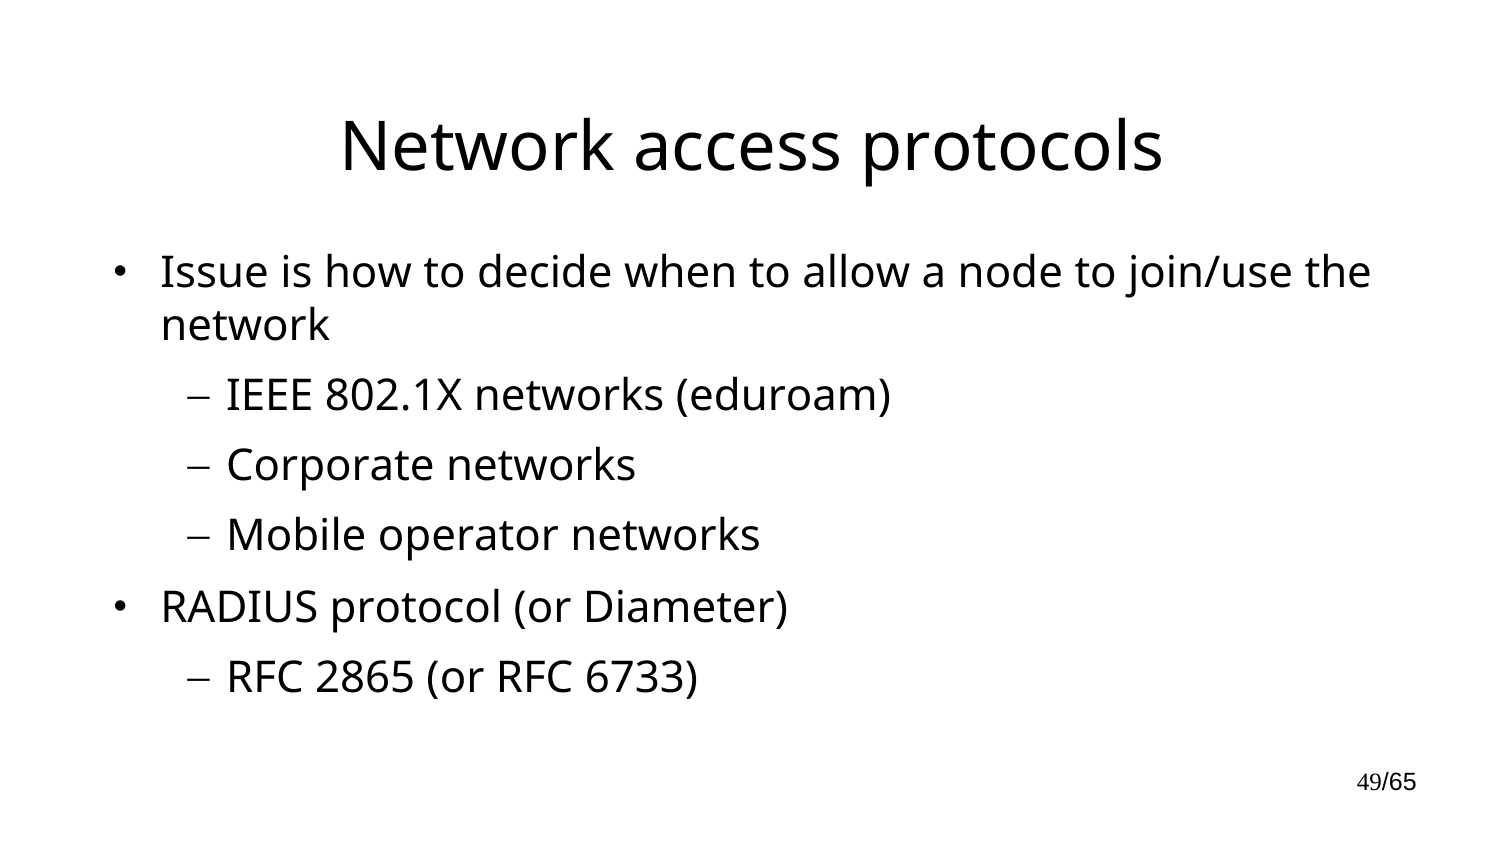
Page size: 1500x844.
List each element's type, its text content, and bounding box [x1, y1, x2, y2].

list Issue is how to decide when to allow a node to join/use the network IEEE 802.1X networks (eduroam) Corporate networks Mobile operator networks RADIUS protocol (or Diameter) RFC 2865 (or RFC 6733) [112, 243, 1388, 830]
title Network access protocols [114, 71, 1390, 213]
